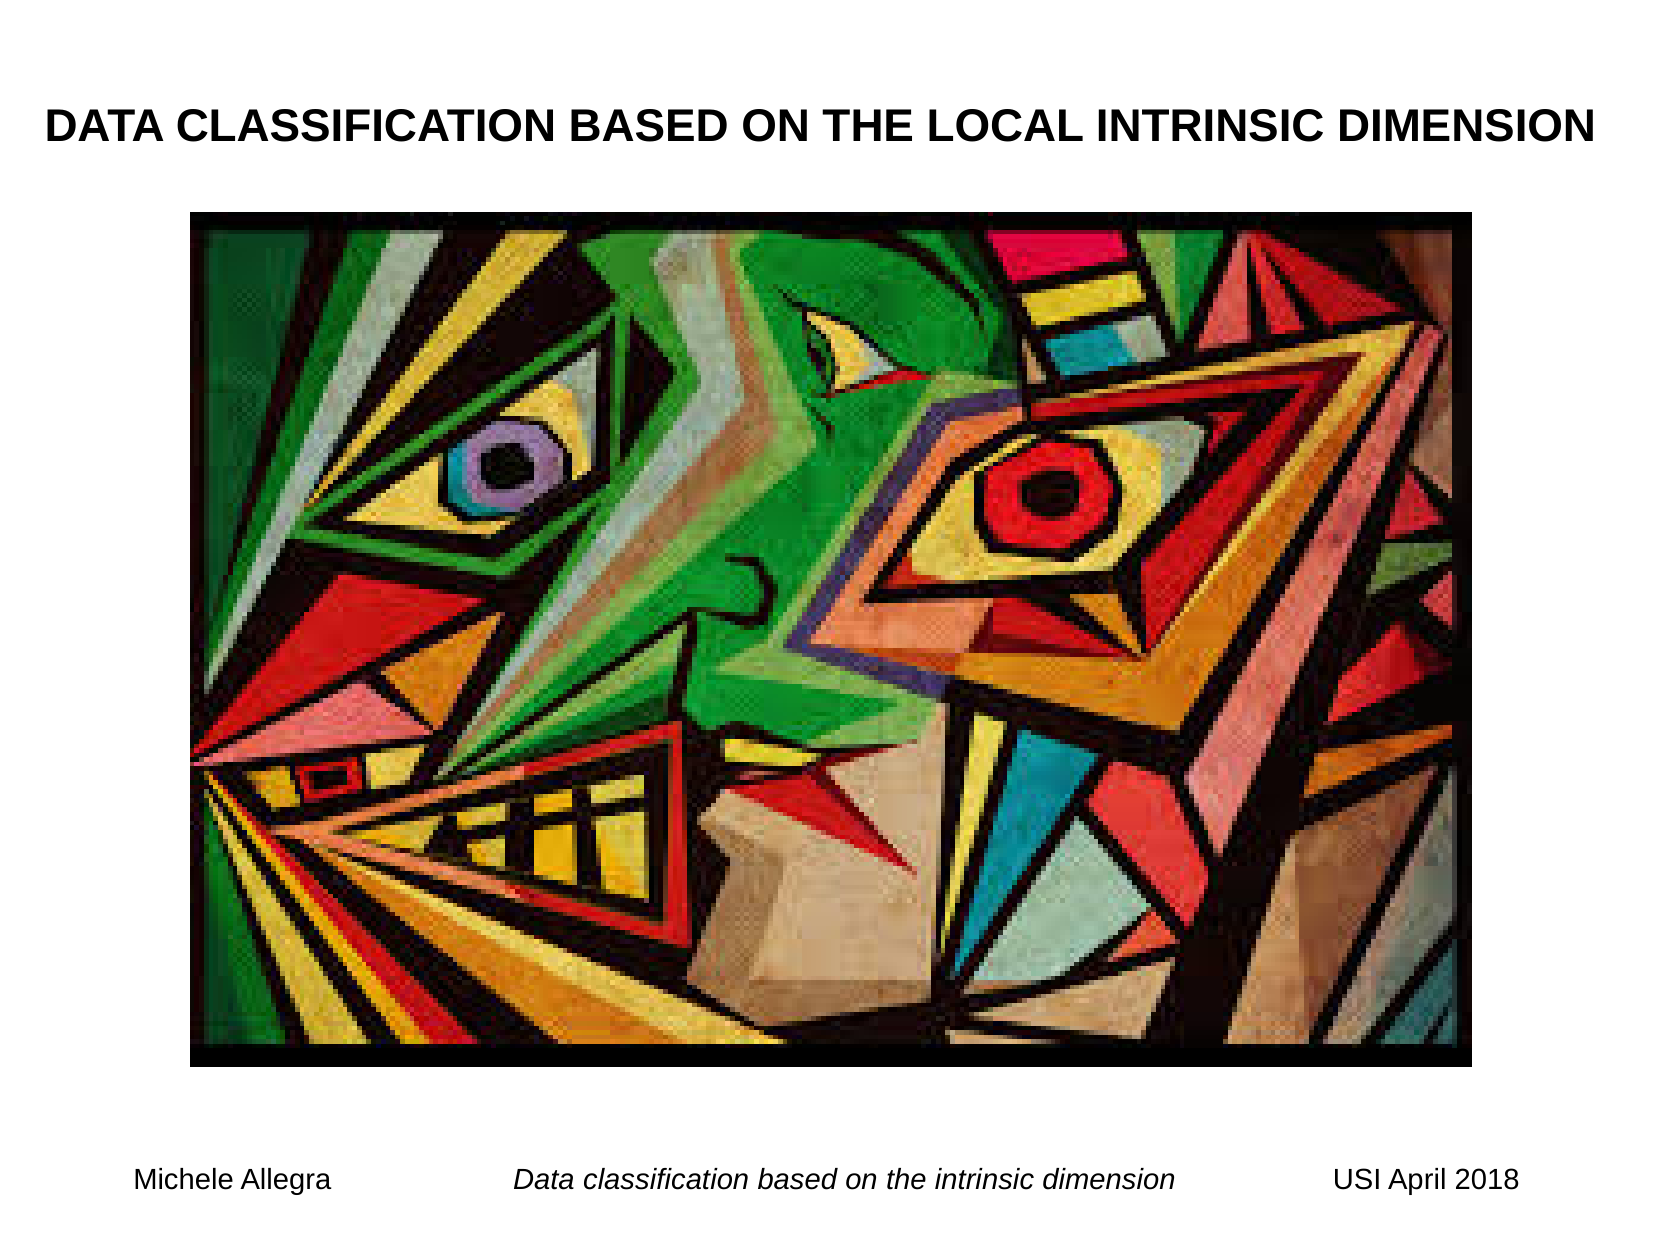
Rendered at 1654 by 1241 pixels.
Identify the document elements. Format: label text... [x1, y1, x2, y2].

title DATA CLASSIFICATION BASED ON THE LOCAL INTRINSIC DIMENSION [0, 50, 1642, 200]
title Michele Allegra Data classification based on the intrinsic dimension USI April 2018 [82, 1141, 1571, 1217]
picture [190, 212, 1472, 1067]
